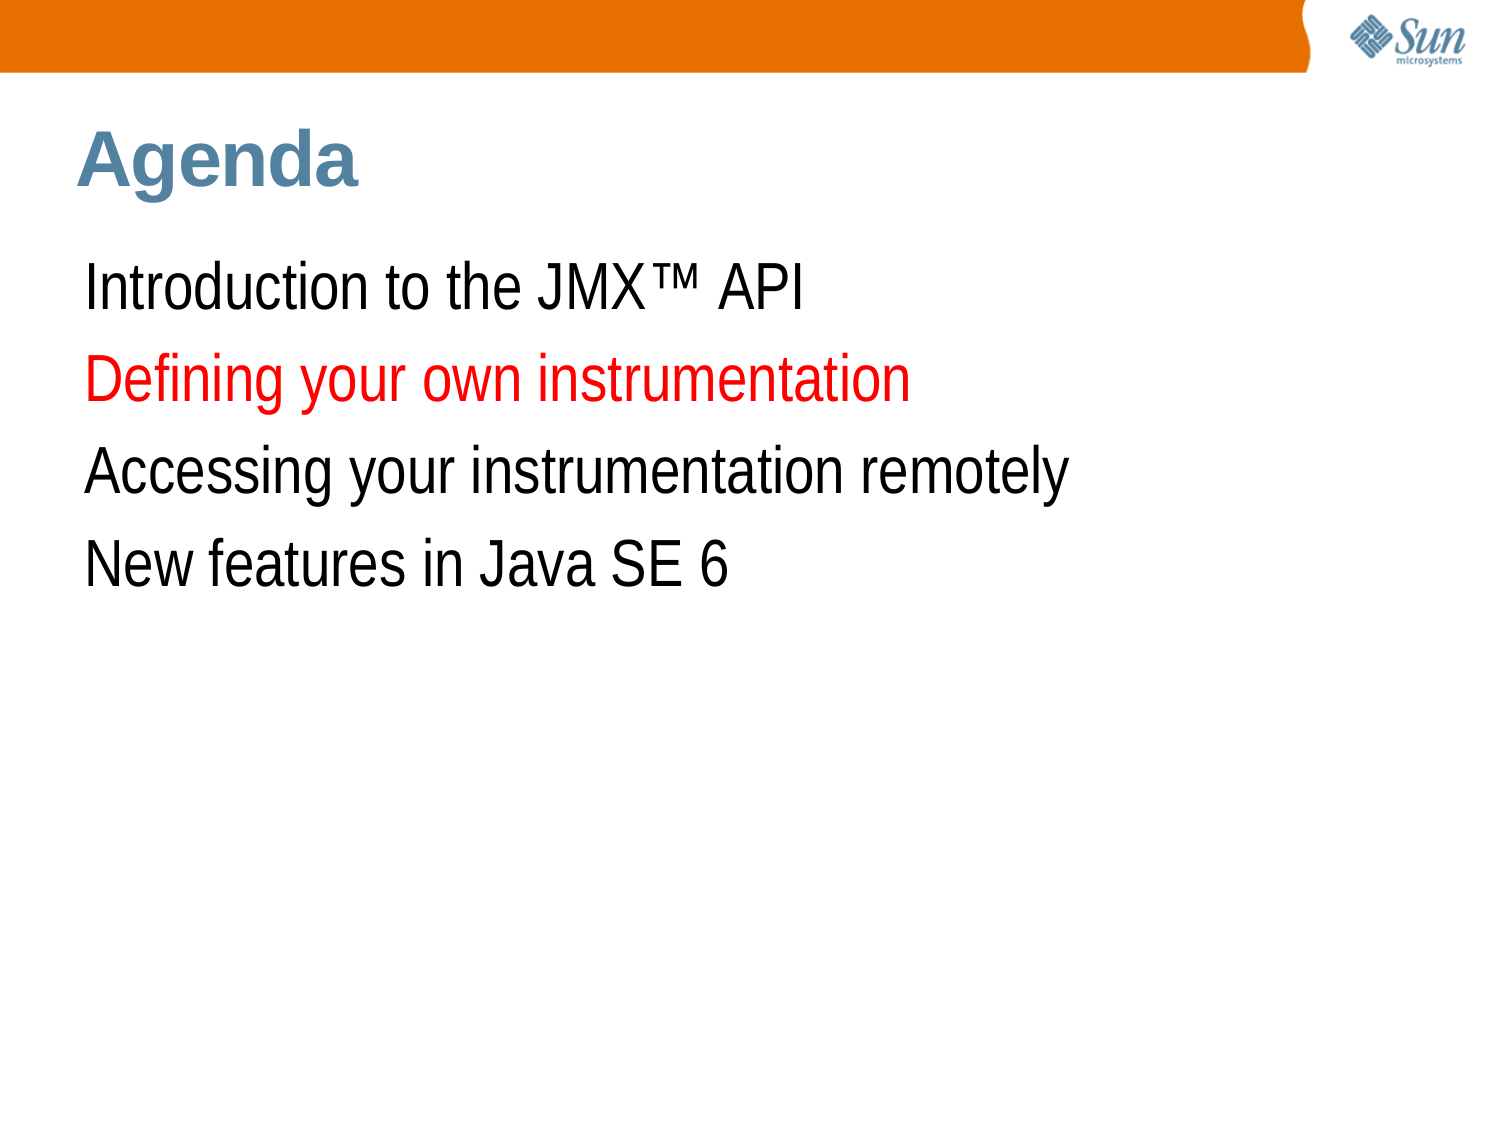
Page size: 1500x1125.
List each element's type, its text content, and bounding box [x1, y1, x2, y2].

title Agenda [75, 122, 1438, 228]
picture [0, 0, 1500, 75]
list Introduction to the JMX™ API Defining your own instrumentation Accessing your instrumentation remotely New features in Java SE 6 [64, 257, 1402, 1017]
